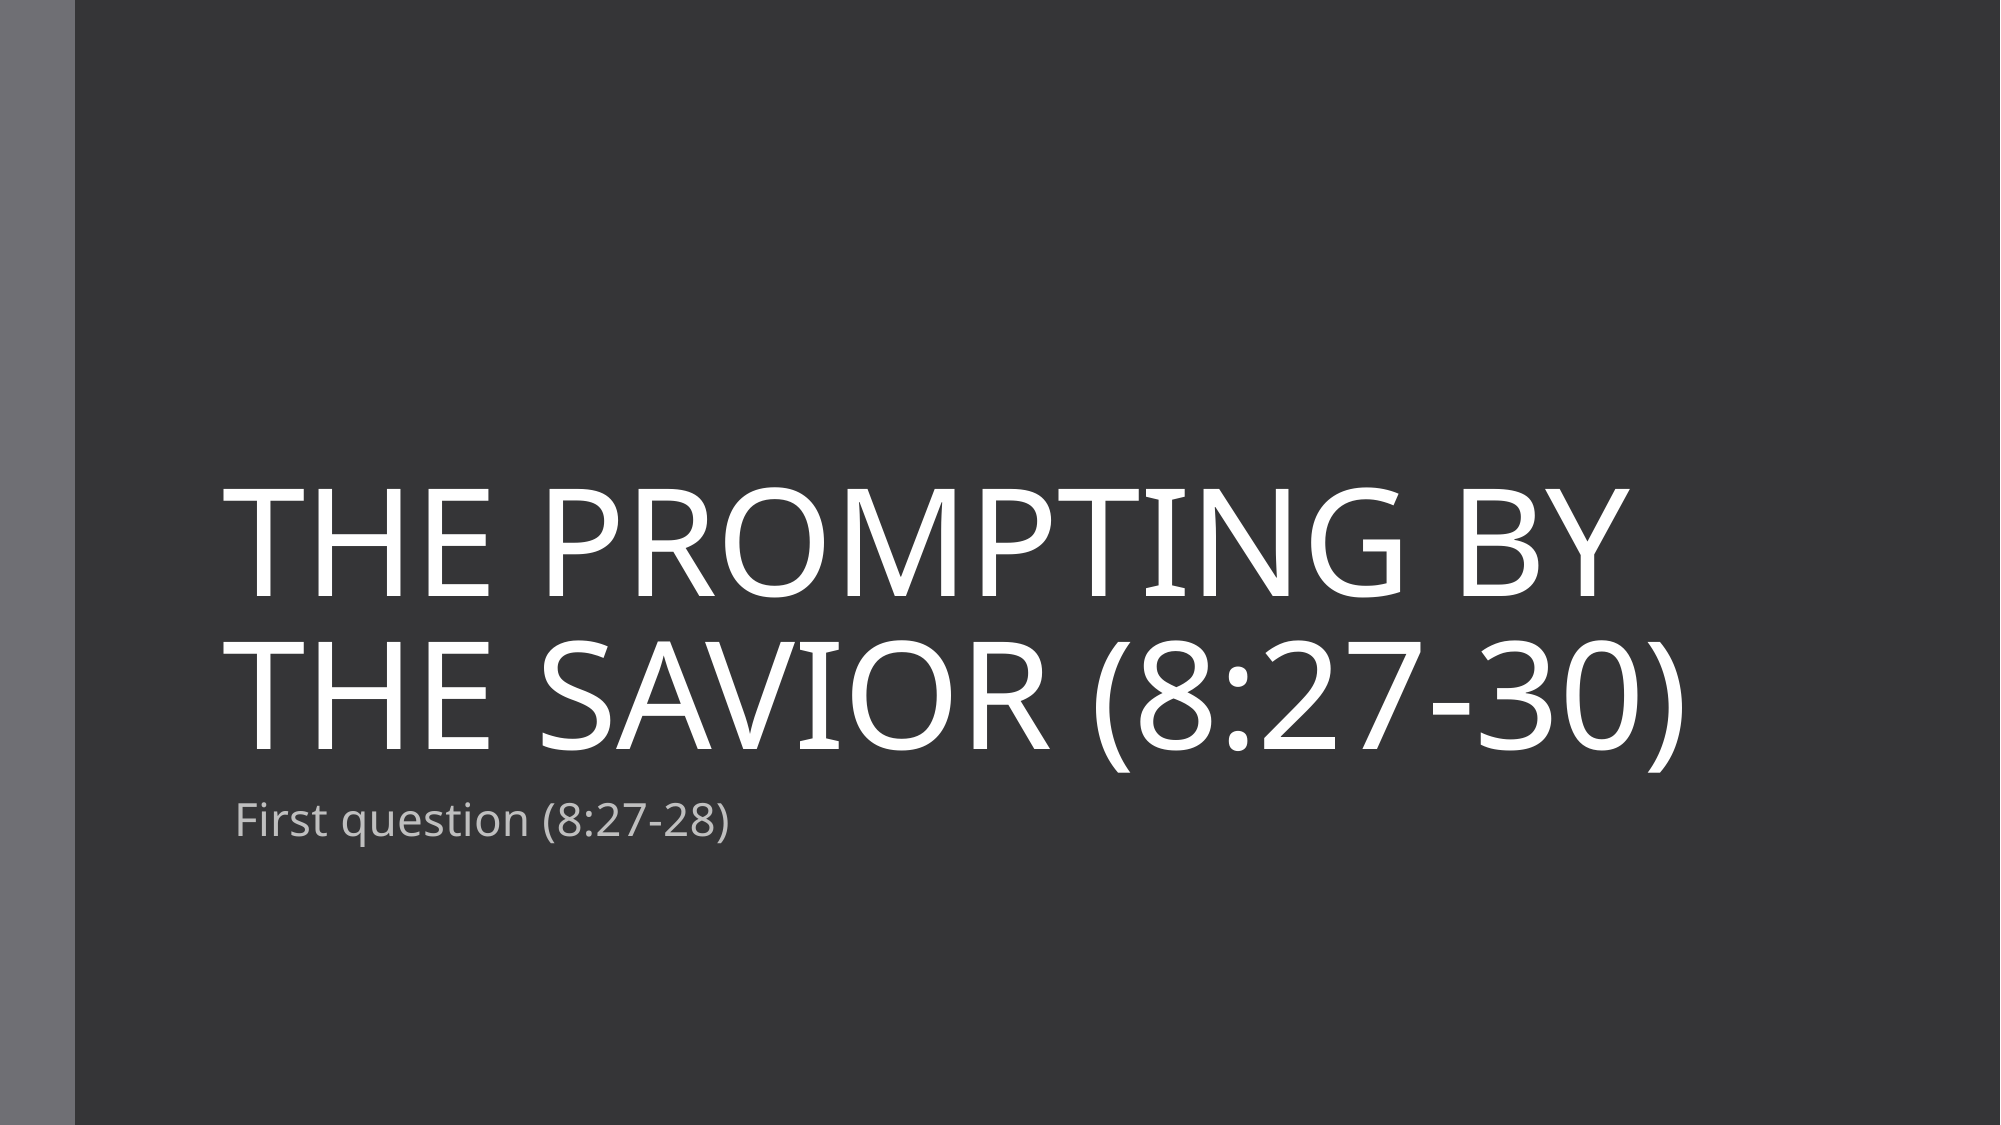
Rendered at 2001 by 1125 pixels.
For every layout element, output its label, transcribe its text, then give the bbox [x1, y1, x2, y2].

title THE PROMPTING BY THE SAVIOR (8:27-30) [206, 124, 1752, 787]
subtitle First question (8:27-28) [206, 787, 1752, 1066]
